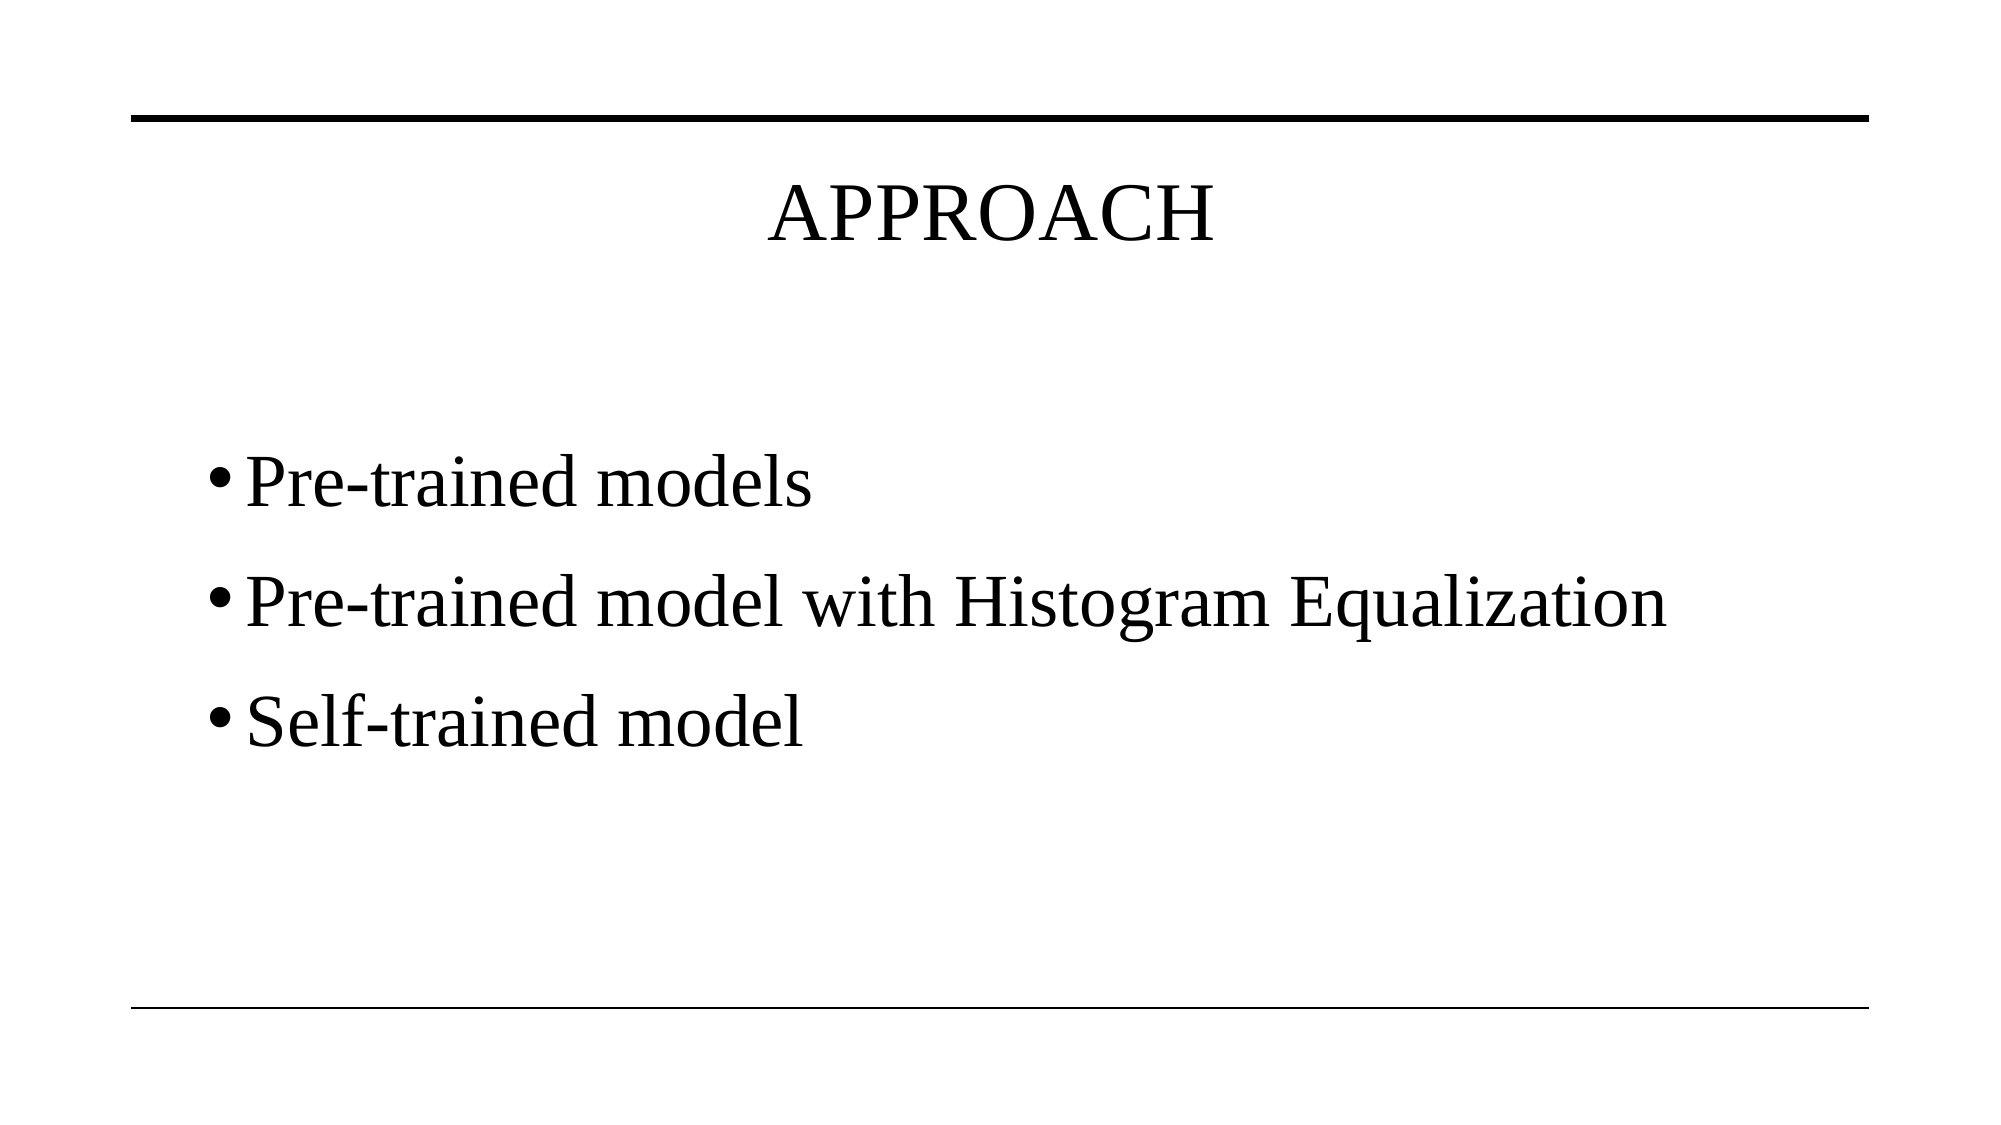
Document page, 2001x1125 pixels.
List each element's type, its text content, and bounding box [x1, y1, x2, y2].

list Pre-trained models Pre-trained model with Histogram Equalization Self-trained model [192, 415, 1791, 1029]
title Approach [114, 149, 1869, 365]
